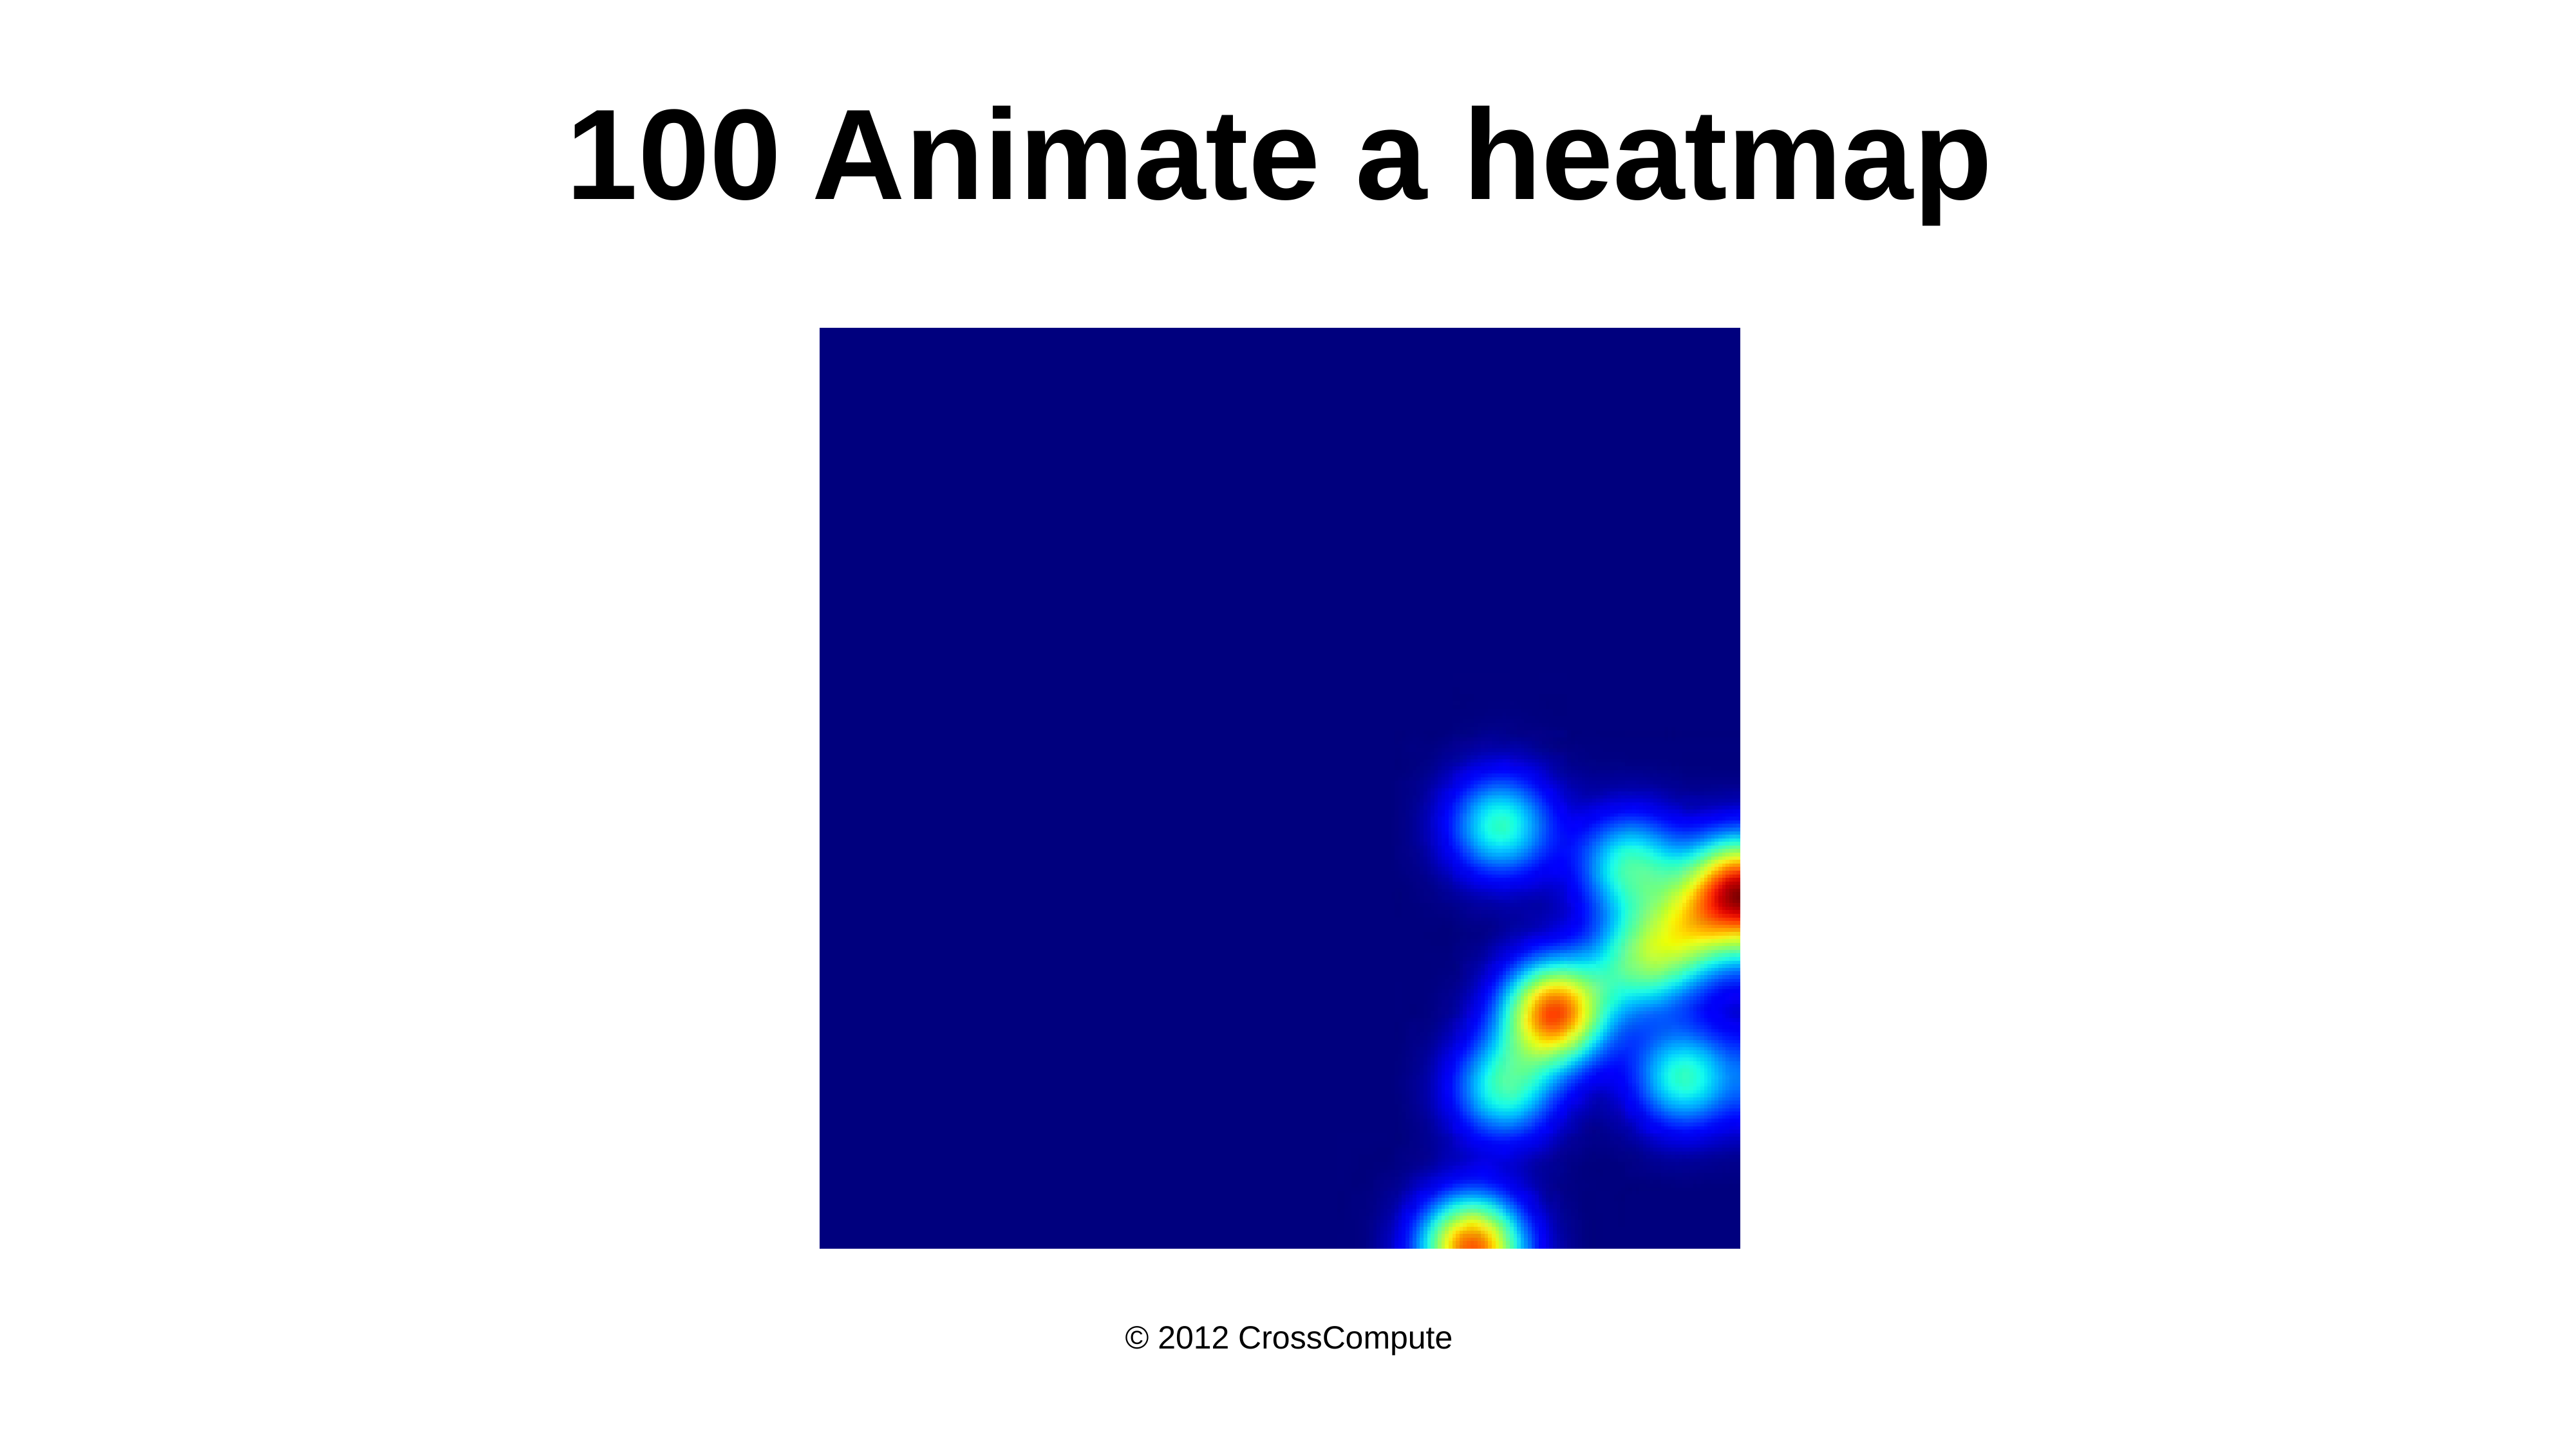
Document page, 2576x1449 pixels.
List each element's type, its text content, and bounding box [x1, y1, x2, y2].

picture [820, 328, 1740, 1249]
title 100 Animate a heatmap [72, 19, 2488, 290]
